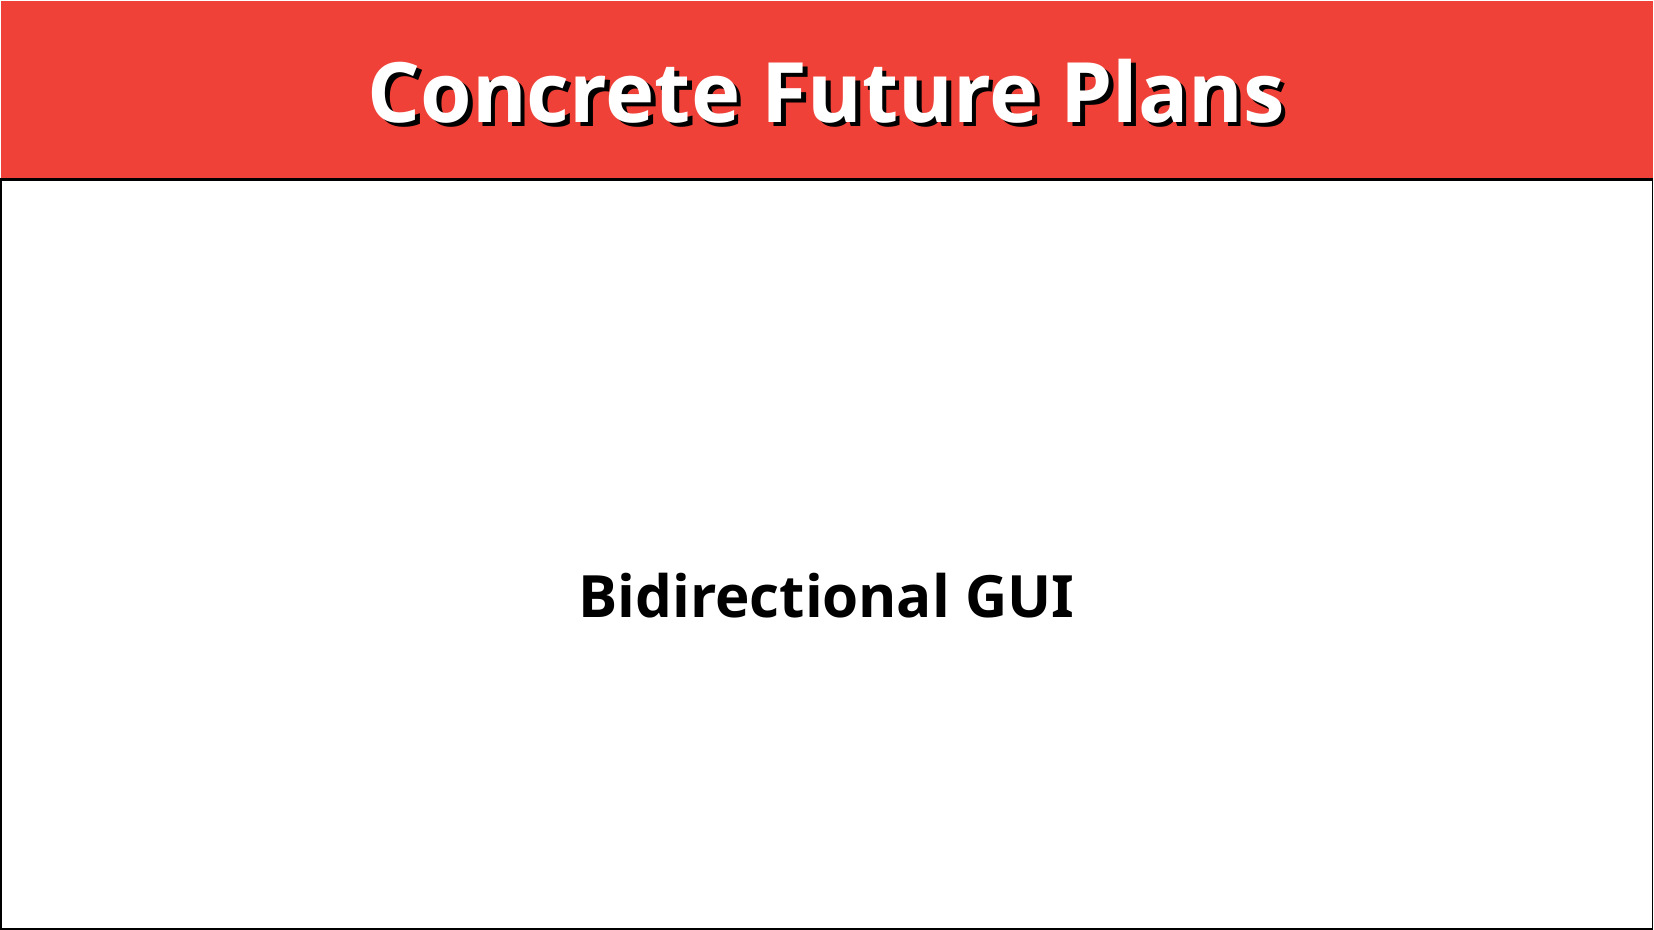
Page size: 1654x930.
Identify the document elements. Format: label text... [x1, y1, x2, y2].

text_box Bidirectional GUI [0, 179, 1653, 930]
text_box Concrete Future Plans [0, 0, 1653, 179]
